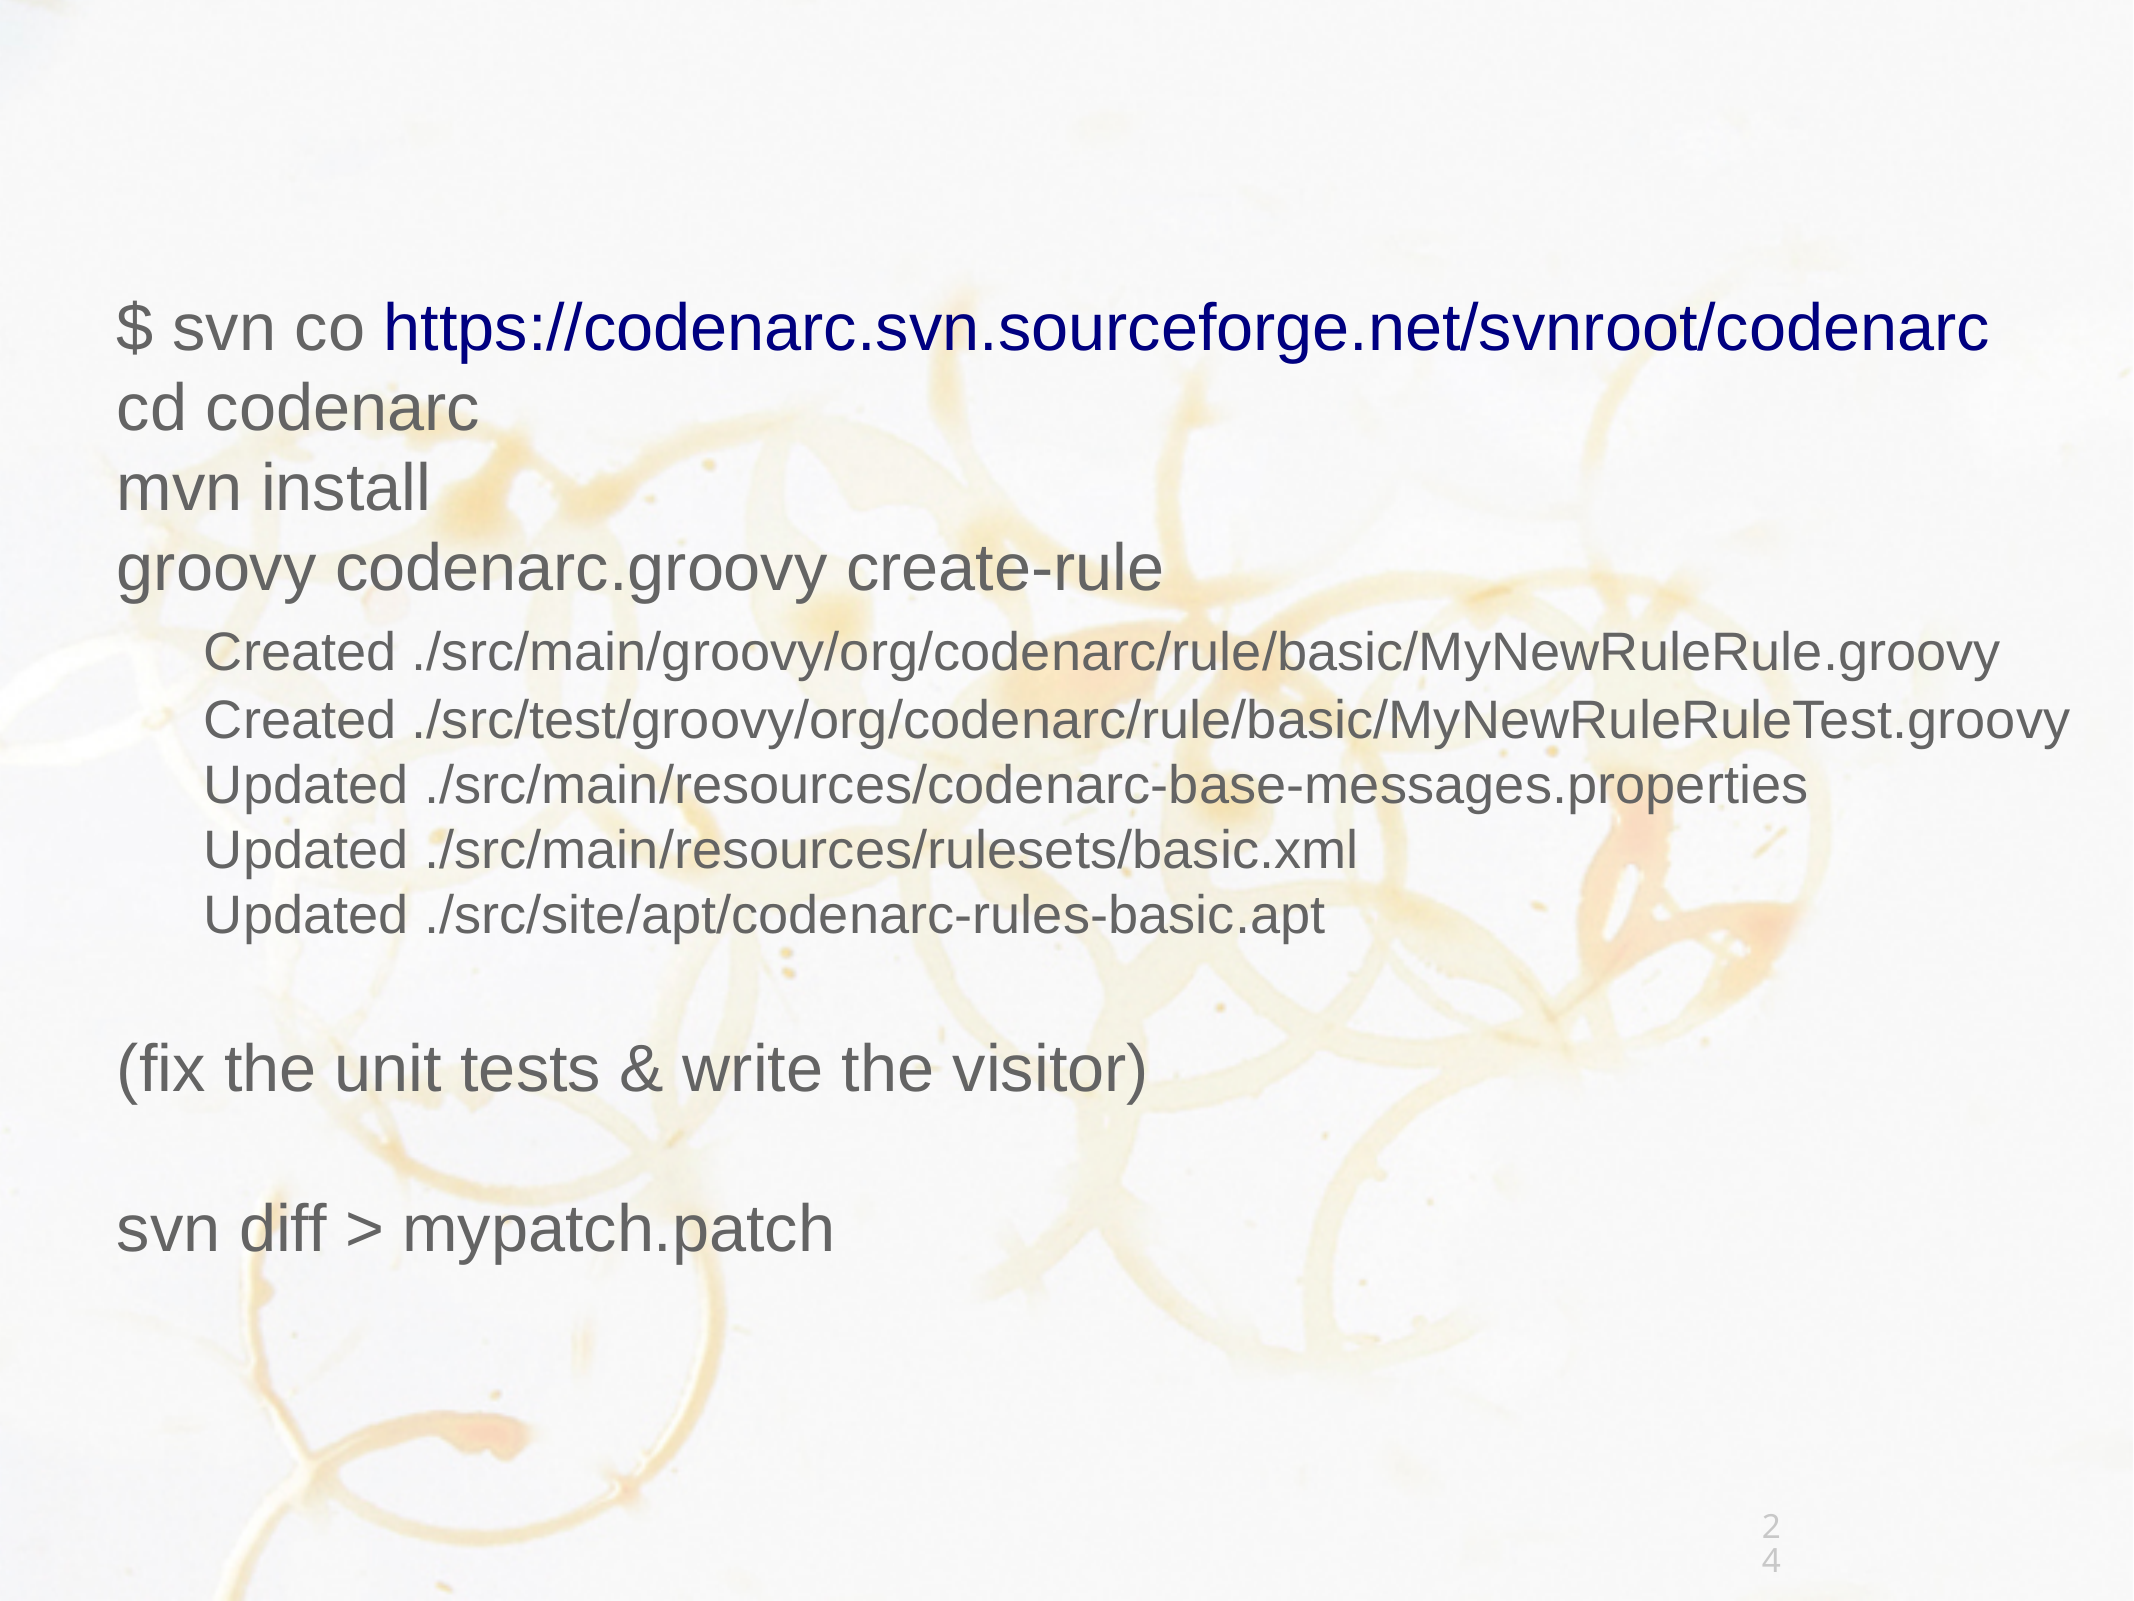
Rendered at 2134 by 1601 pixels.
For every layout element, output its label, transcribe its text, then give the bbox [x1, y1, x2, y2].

list $ svn co https://codenarc.svn.sourceforge.net/svnroot/codenarc cd codenarc mvn install groovy codenarc.groovy create-rule Created ./src/main/groovy/org/codenarc/rule/basic/MyNewRuleRule.groovy Created ./src/test/groovy/org/codenarc/rule/basic/MyNewRuleRuleTest.groovy Updated ./src/main/resources/codenarc-base-messages.properties Updated ./src/main/resources/rulesets/basic.xml Updated ./src/site/apt/codenarc-rules-basic.apt (fix the unit tests & write the visitor) svn diff > mypatch.patch [45, 275, 2100, 1332]
picture [0, 0, 2134, 1601]
